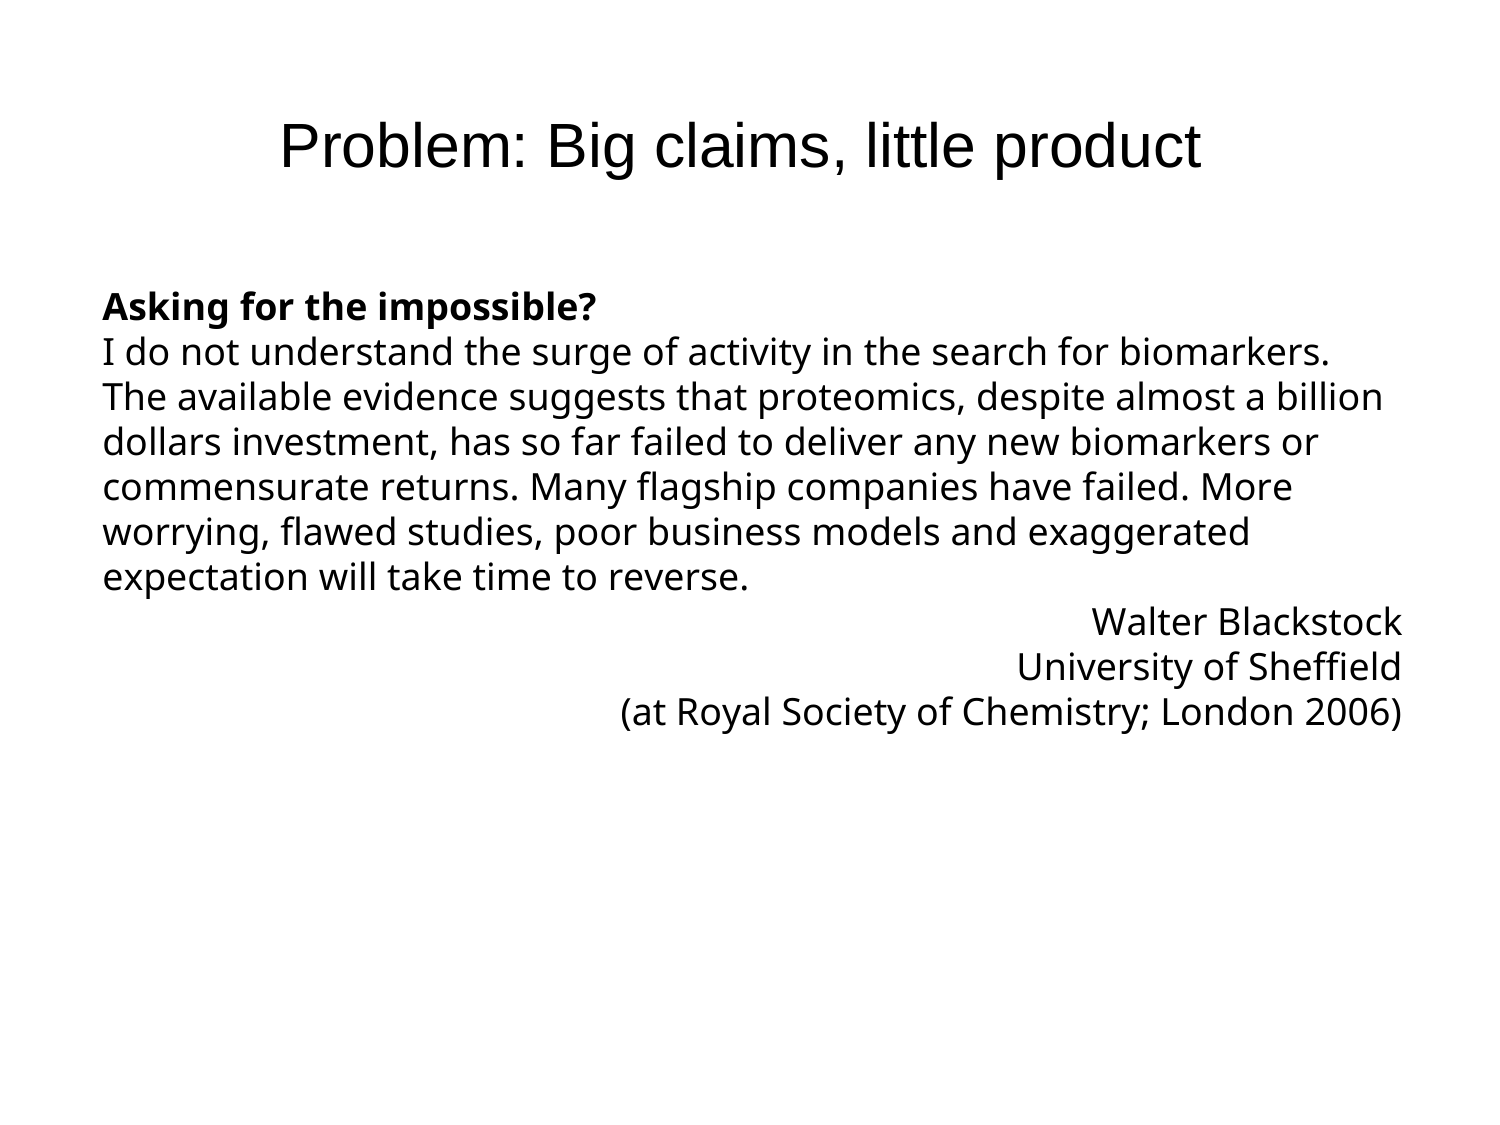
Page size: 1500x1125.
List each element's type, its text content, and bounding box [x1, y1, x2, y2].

title Problem: Big claims, little product [0, 62, 1500, 237]
text_box Asking for the impossible? I do not understand the surge of activity in the search for biomarkers. The available evidence suggests that proteomics, despite almost a billion dollars investment, has so far failed to deliver any new biomarkers or commensurate returns. Many flagship companies have failed. More worrying, flawed studies, poor business models and exaggerated expectation will take time to reverse. Walter Blackstock University of Sheffield (at Royal Society of Chemistry; London 2006) [87, 274, 1418, 741]
